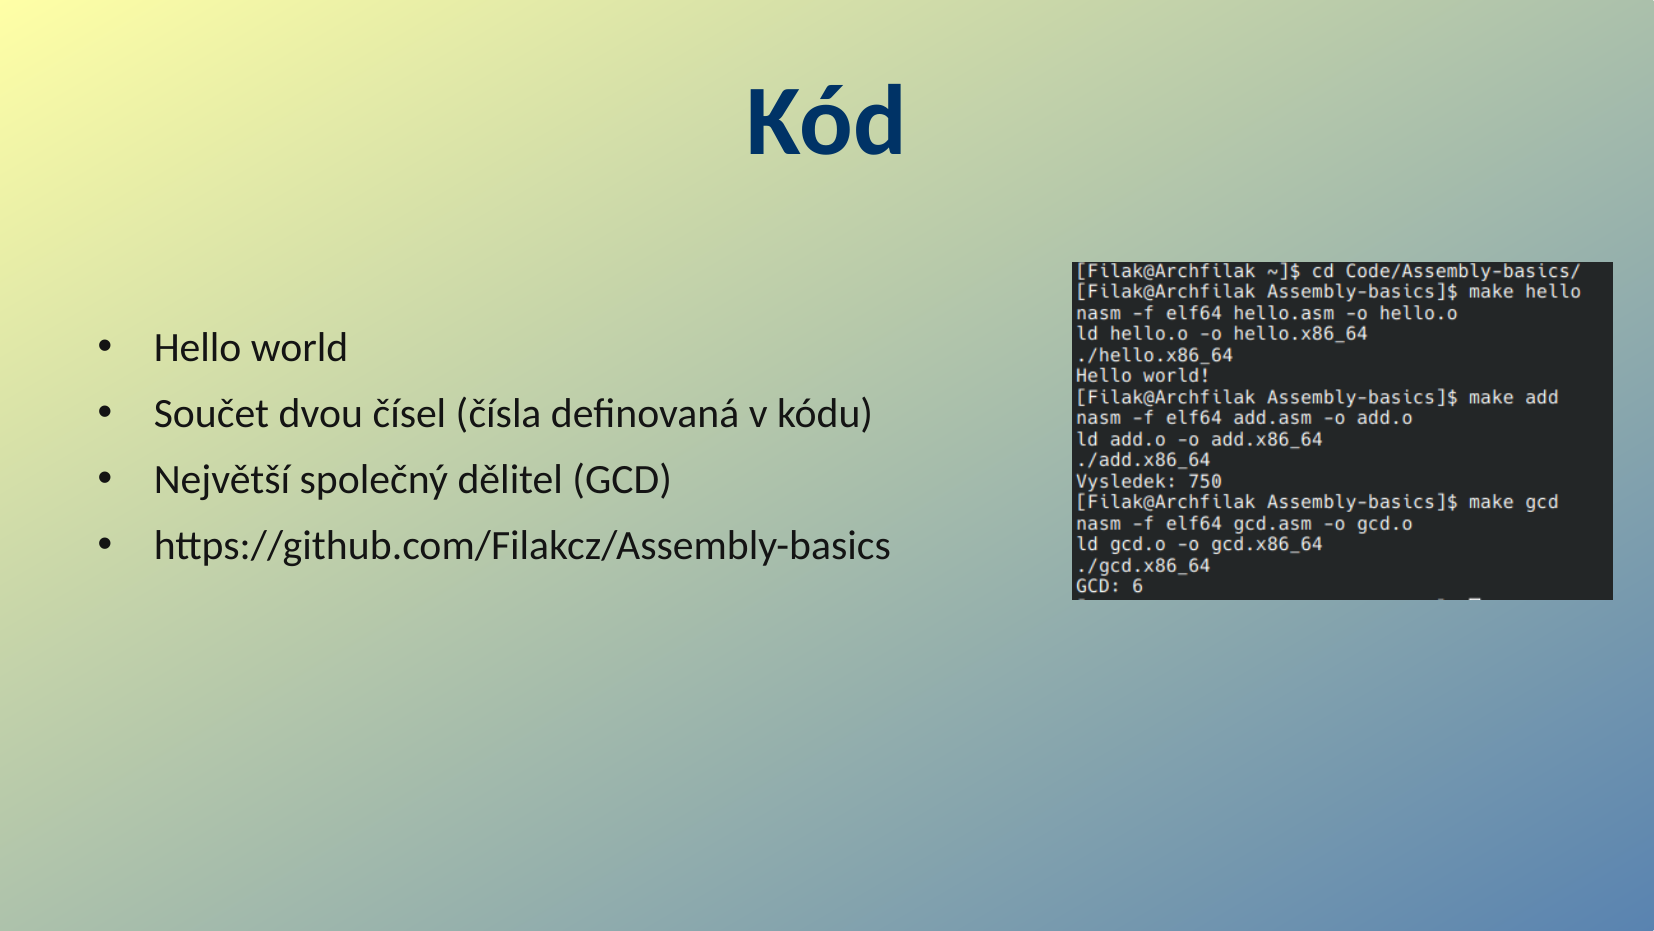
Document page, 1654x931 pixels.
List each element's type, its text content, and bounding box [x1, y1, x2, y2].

title Kód [82, 37, 1571, 193]
list Hello world Součet dvou čísel (čísla definovaná v kódu) Největší společný dělitel (GCD) https://github.com/Filakcz/Assembly-basics [82, 217, 1571, 831]
picture [1072, 262, 1613, 601]
